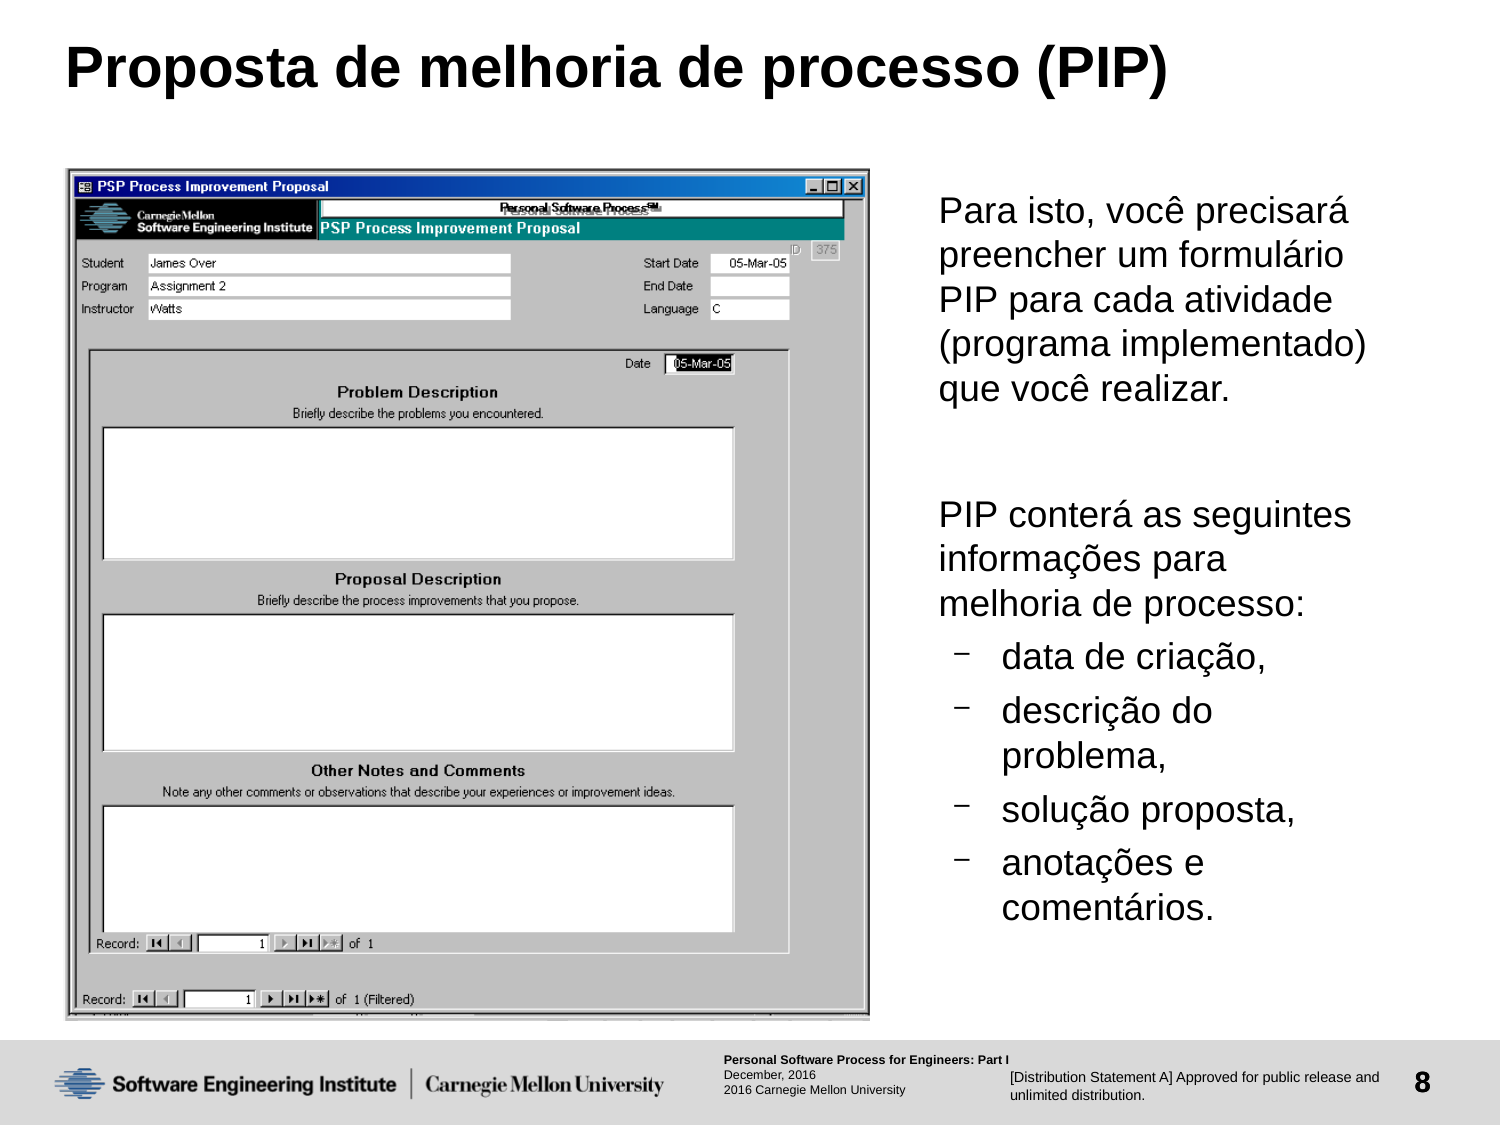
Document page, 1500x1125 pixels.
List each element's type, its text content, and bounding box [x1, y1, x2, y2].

picture [63, 168, 871, 1021]
text_box Para isto, você precisará preencher um formulário PIP para cada atividade (programa implementado) que você realizar. PIP conterá as seguintes informações para melhoria de processo: data de criação, descrição do problema, solução proposta, anotações e comentários. [875, 185, 1380, 940]
picture [46, 1061, 673, 1104]
title Proposta de melhoria de processo (PIP) [65, 37, 1313, 148]
